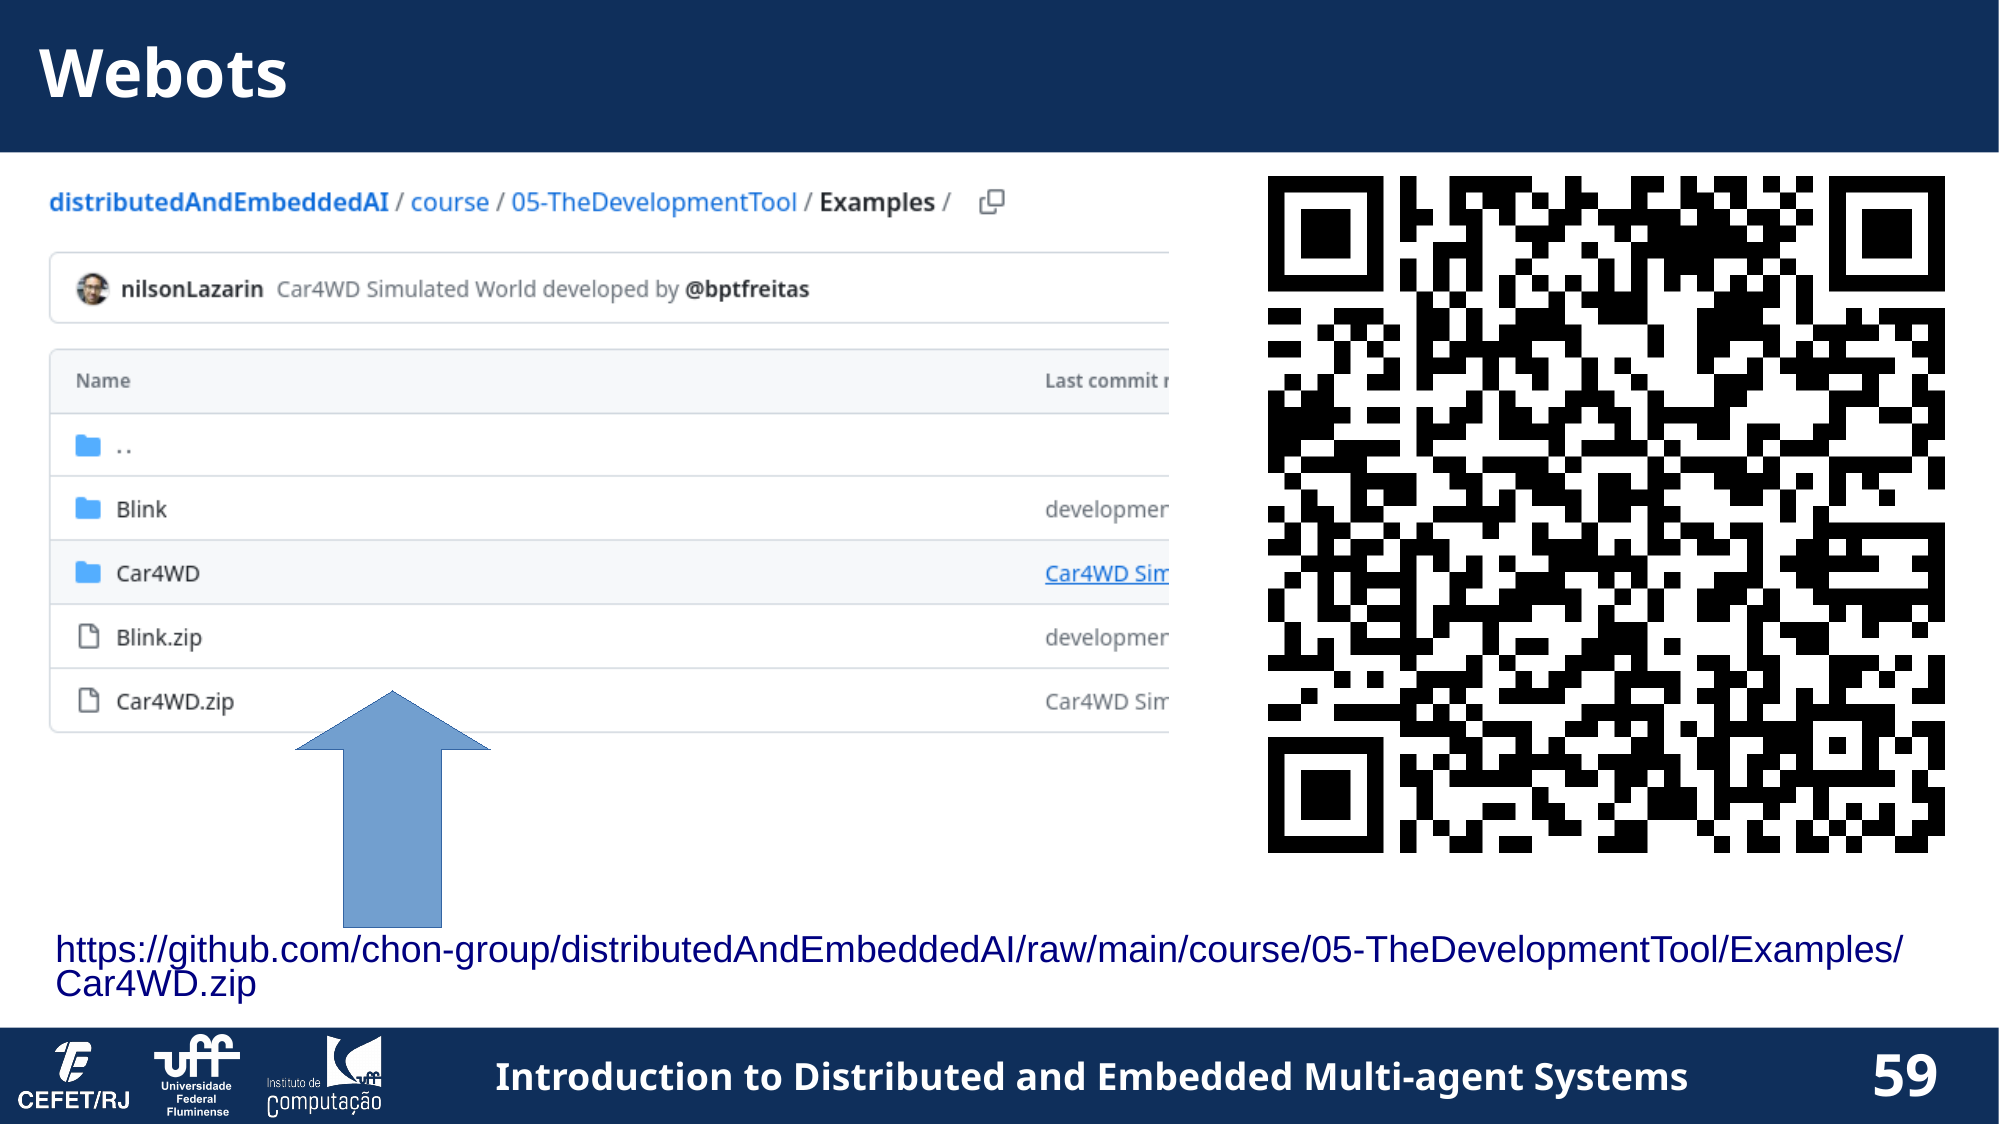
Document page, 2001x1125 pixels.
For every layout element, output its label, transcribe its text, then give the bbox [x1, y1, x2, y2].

text_box Webots [25, 23, 1998, 116]
picture [153, 1033, 241, 1121]
text_box https://github.com/chon-group/distributedAndEmbeddedAI/raw/main/course/05-TheDevelopmentTool/Examples/Car4WD.zip [40, 921, 1920, 1021]
text_box [295, 690, 491, 928]
picture [18, 1021, 129, 1125]
picture [265, 1033, 383, 1118]
picture [1251, 159, 1961, 869]
picture [29, 177, 1169, 777]
